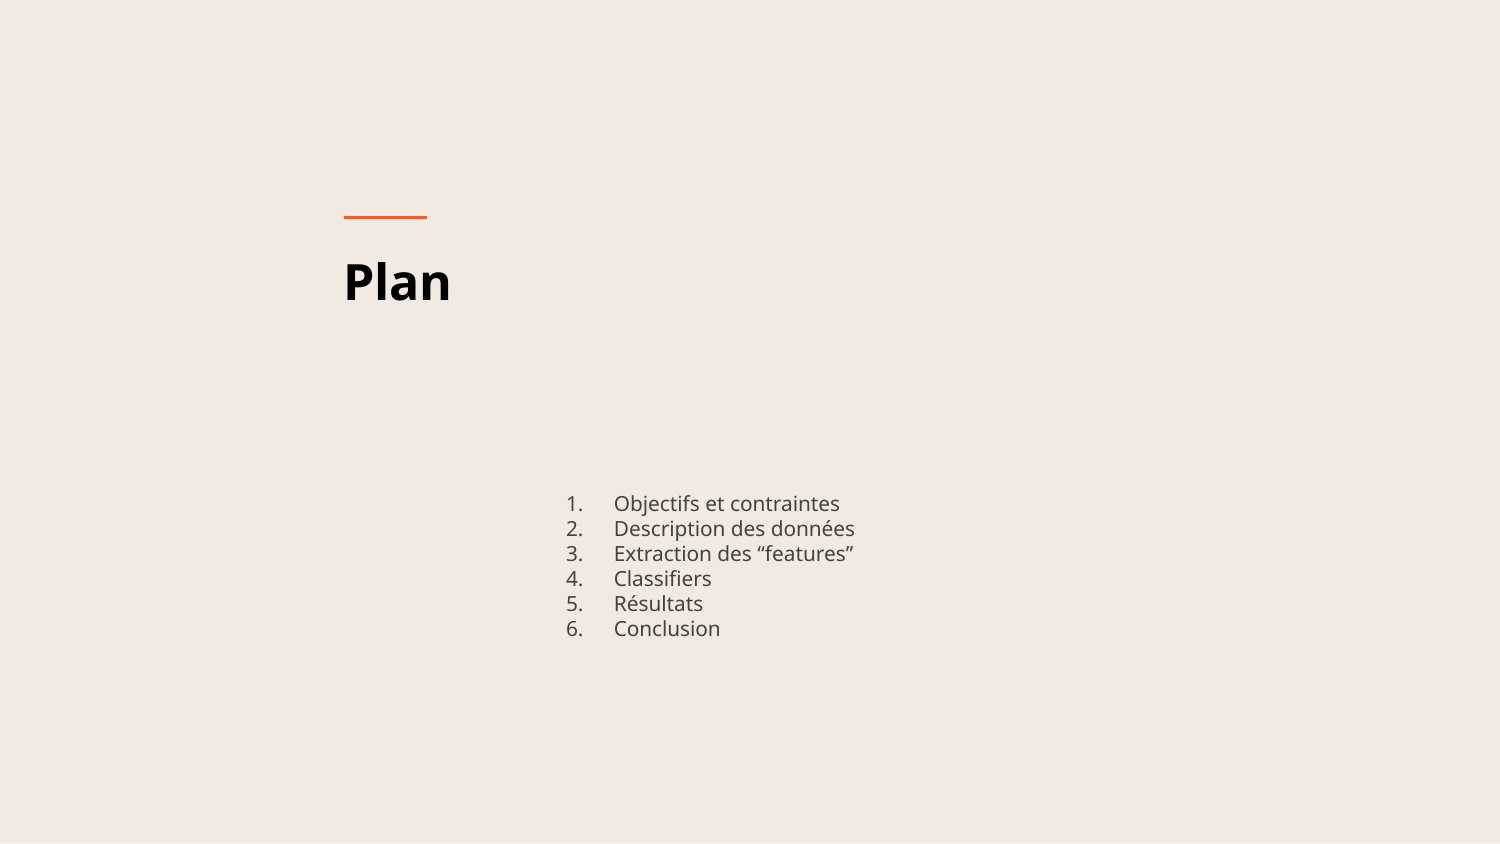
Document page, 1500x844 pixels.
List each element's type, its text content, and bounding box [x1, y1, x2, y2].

title Plan [328, 235, 937, 461]
list Objectifs et contraintes Description des données Extraction des “features” Classifiers Résultats Conclusion [523, 475, 1380, 788]
